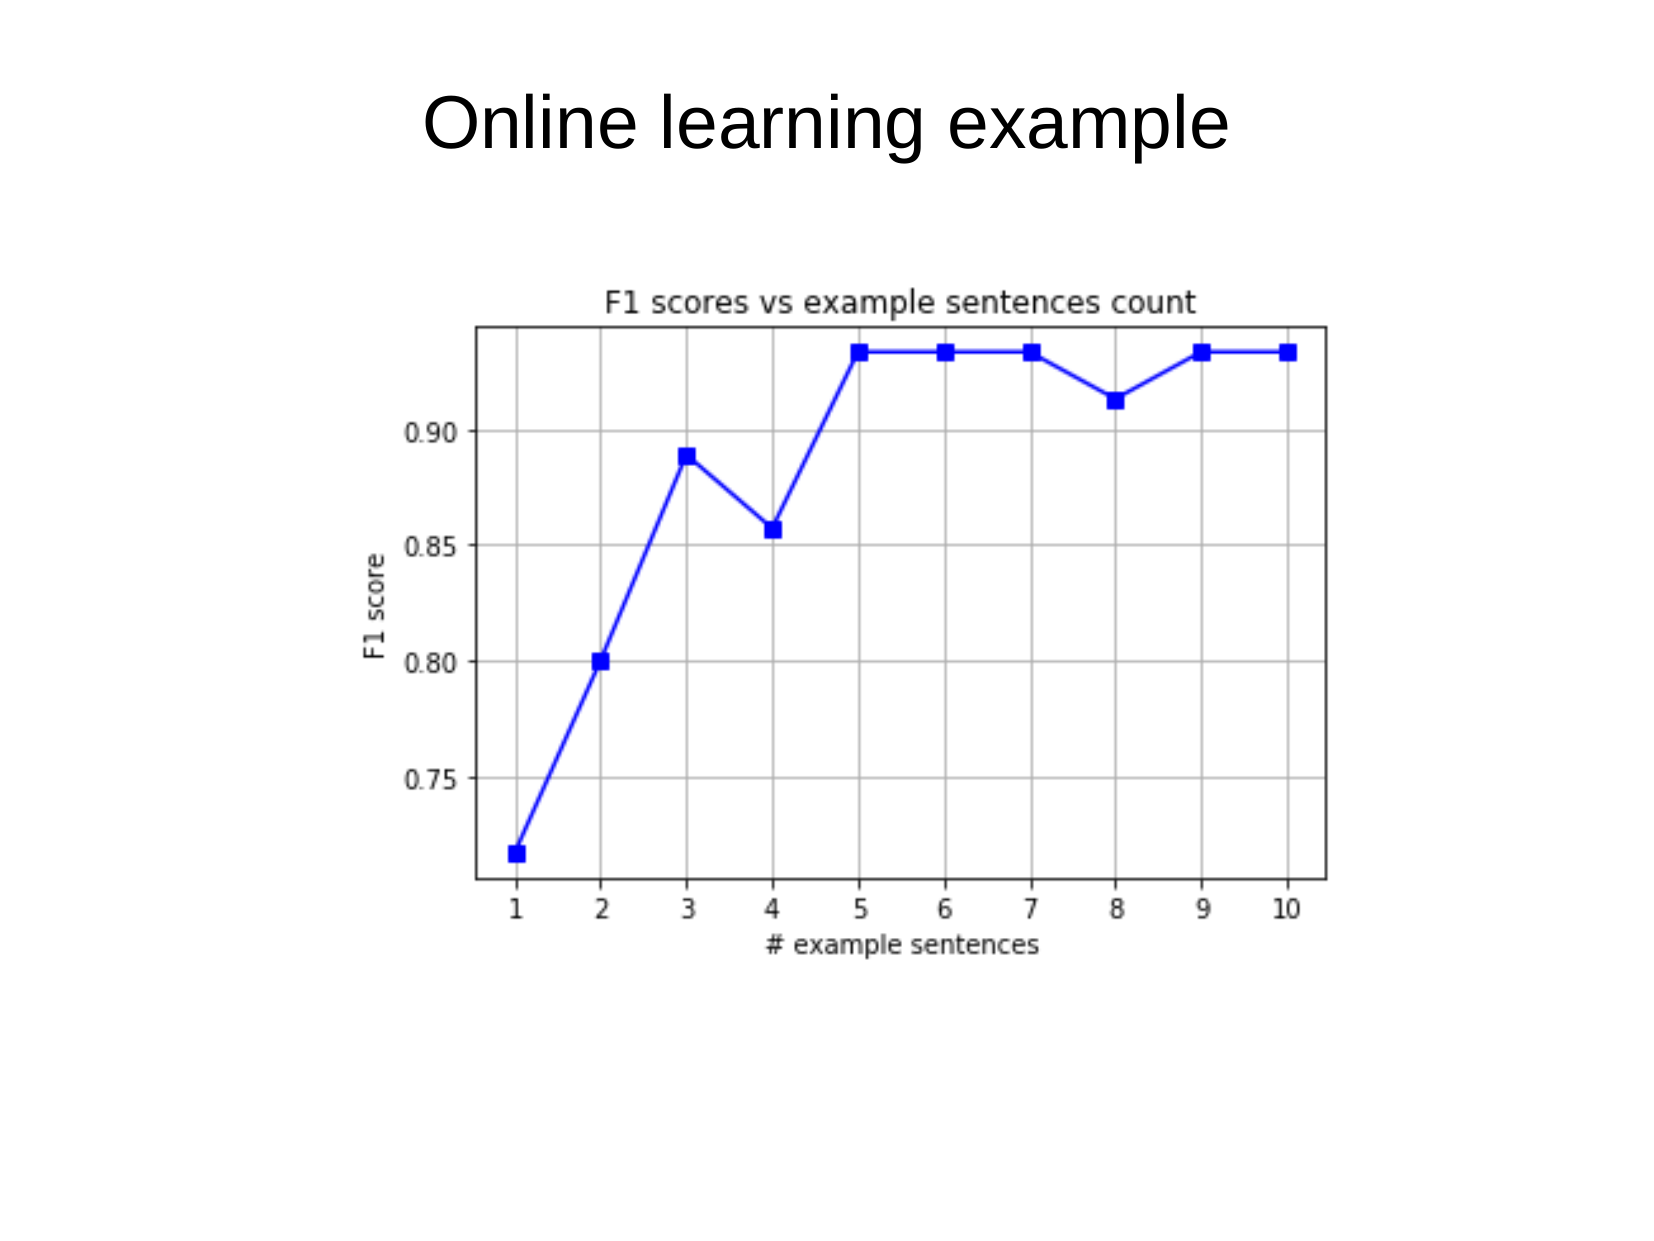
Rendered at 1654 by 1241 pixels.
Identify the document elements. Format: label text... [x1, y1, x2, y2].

title Online learning example [82, 49, 1571, 196]
picture [349, 271, 1351, 976]
